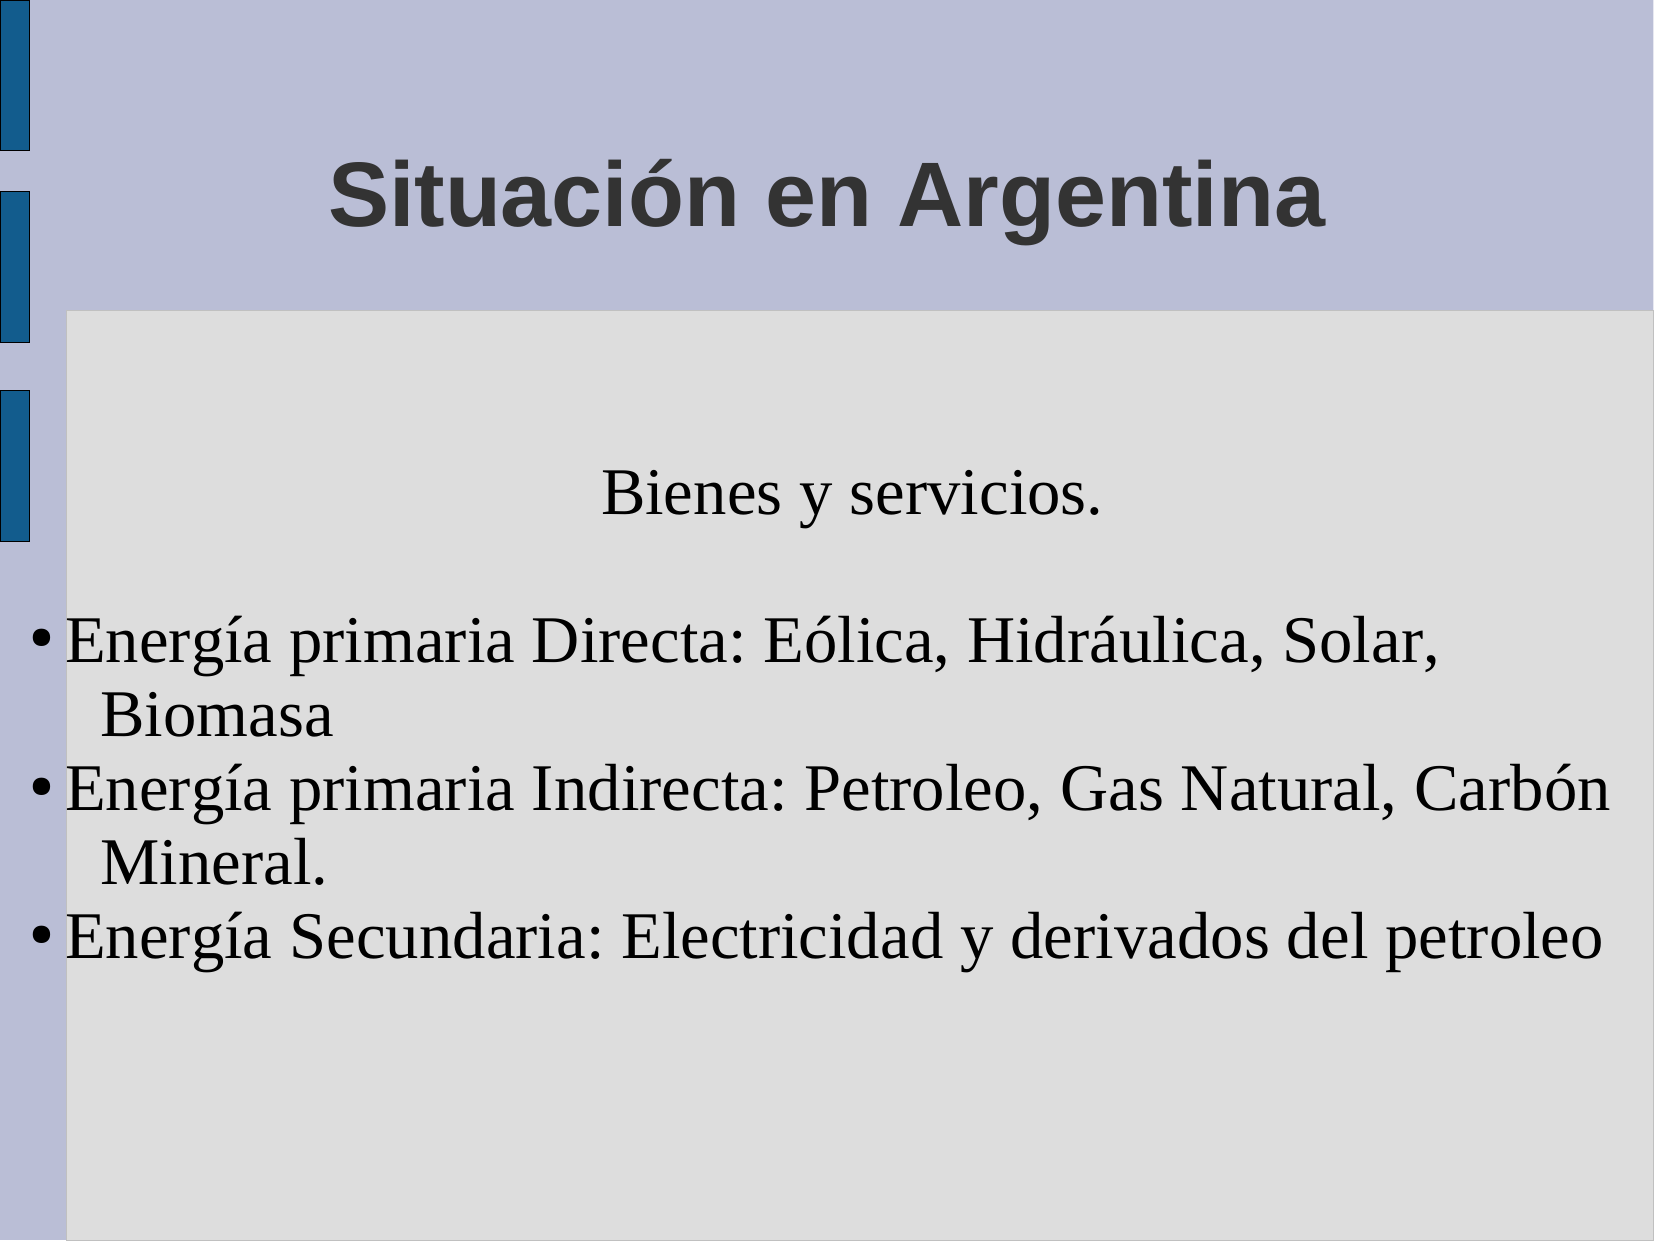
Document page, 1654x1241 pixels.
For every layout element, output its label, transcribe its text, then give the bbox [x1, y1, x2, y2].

title Situación en Argentina [121, 98, 1534, 291]
subtitle Bienes y servicios. Energía primaria Directa: Eólica, Hidráulica, Solar, Biomasa Energía primaria Indirecta: Petroleo, Gas Natural, Carbón Mineral. Energía Secundaria: Electricidad y derivados del petroleo [29, 354, 1625, 1074]
